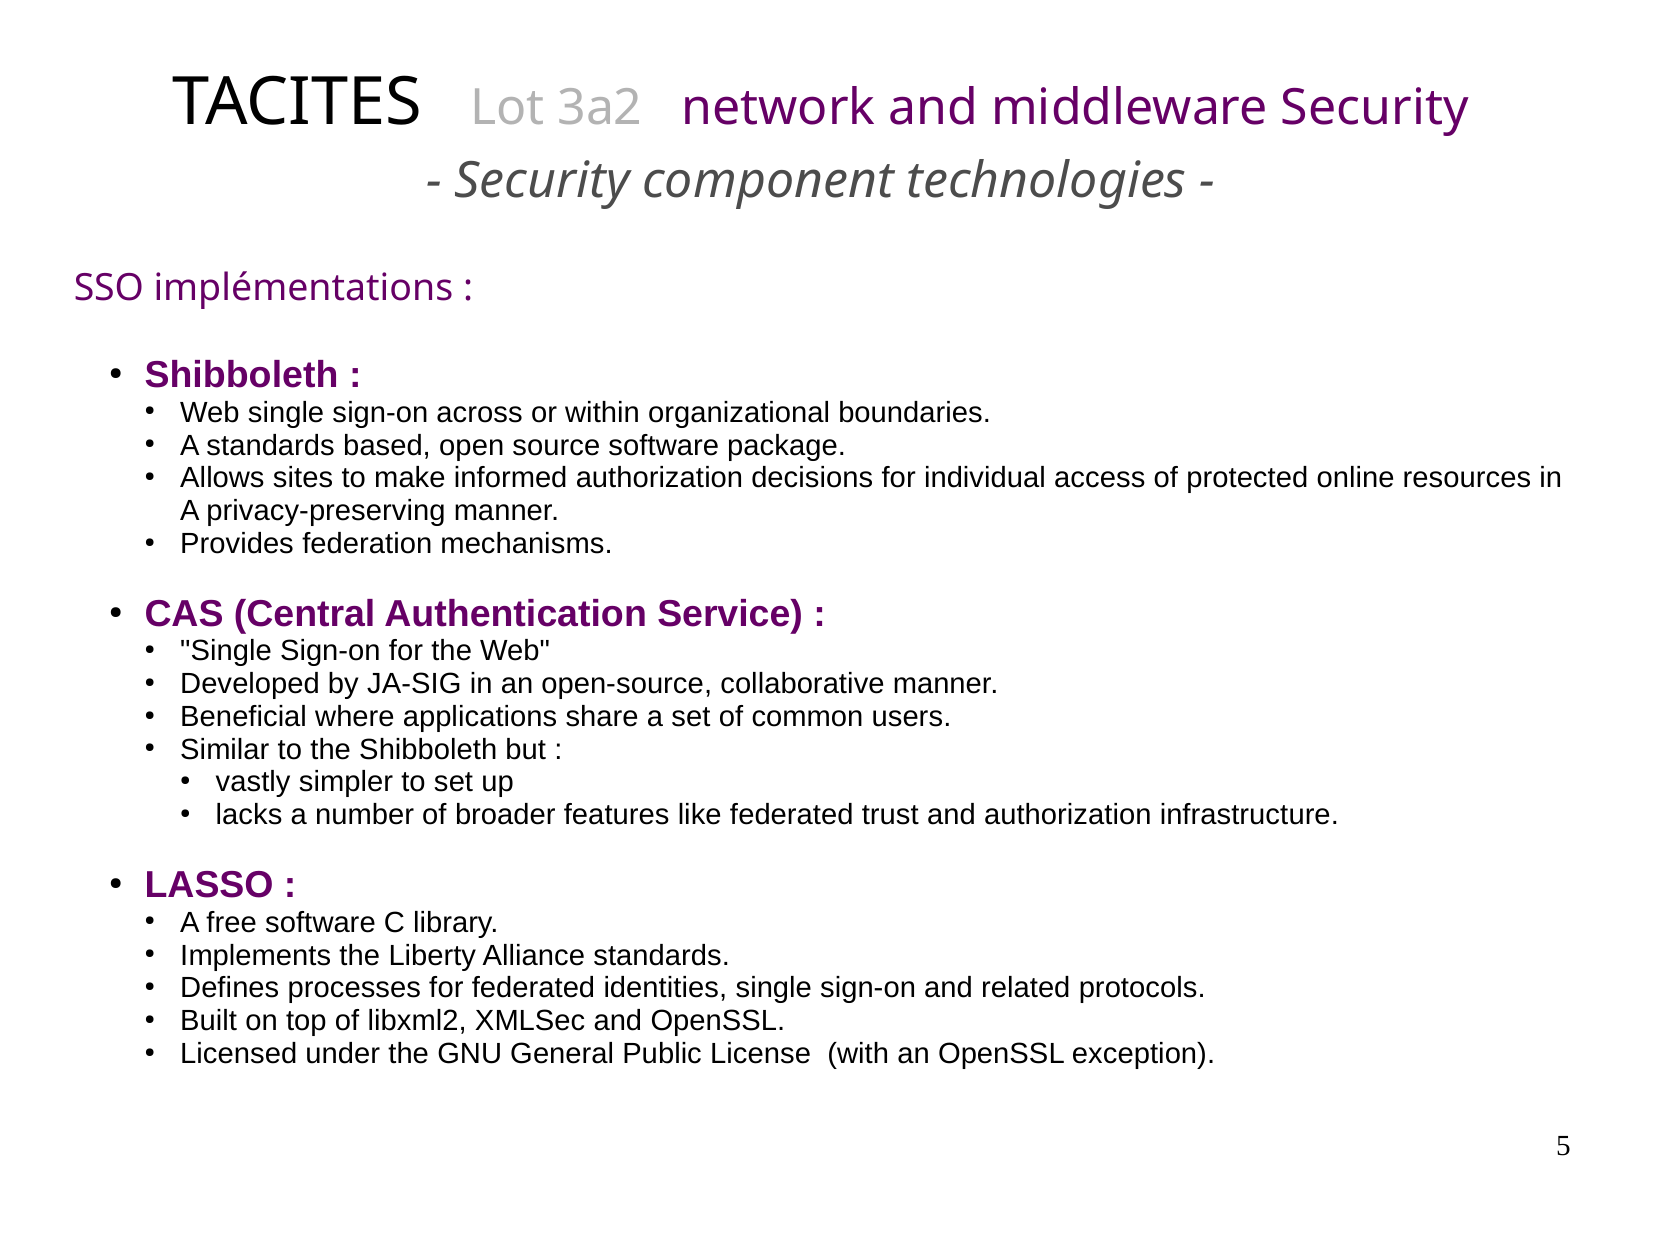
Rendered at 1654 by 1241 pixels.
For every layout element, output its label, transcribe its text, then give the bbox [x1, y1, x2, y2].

text_box SSO implémentations : Shibboleth : Web single sign-on across or within organizational boundaries. A standards based, open source software package. Allows sites to make informed authorization decisions for individual access of protected online resources in A privacy-preserving manner. Provides federation mechanisms. CAS (Central Authentication Service) : "Single Sign-on for the Web" Developed by JA-SIG in an open-source, collaborative manner. Beneficial where applications share a set of common users. Similar to the Shibboleth but : vastly simpler to set up lacks a number of broader features like federated trust and authorization infrastructure. LASSO : A free software C library. Implements the Liberty Alliance standards. Defines processes for federated identities, single sign-on and related protocols. Built on top of libxml2, XMLSec and OpenSSL. Licensed under the GNU General Public License (with an OpenSSL exception). [59, 253, 1595, 1137]
title TACITES Lot 3a2 network and middleware Security - Security component technologies - [76, 27, 1566, 239]
